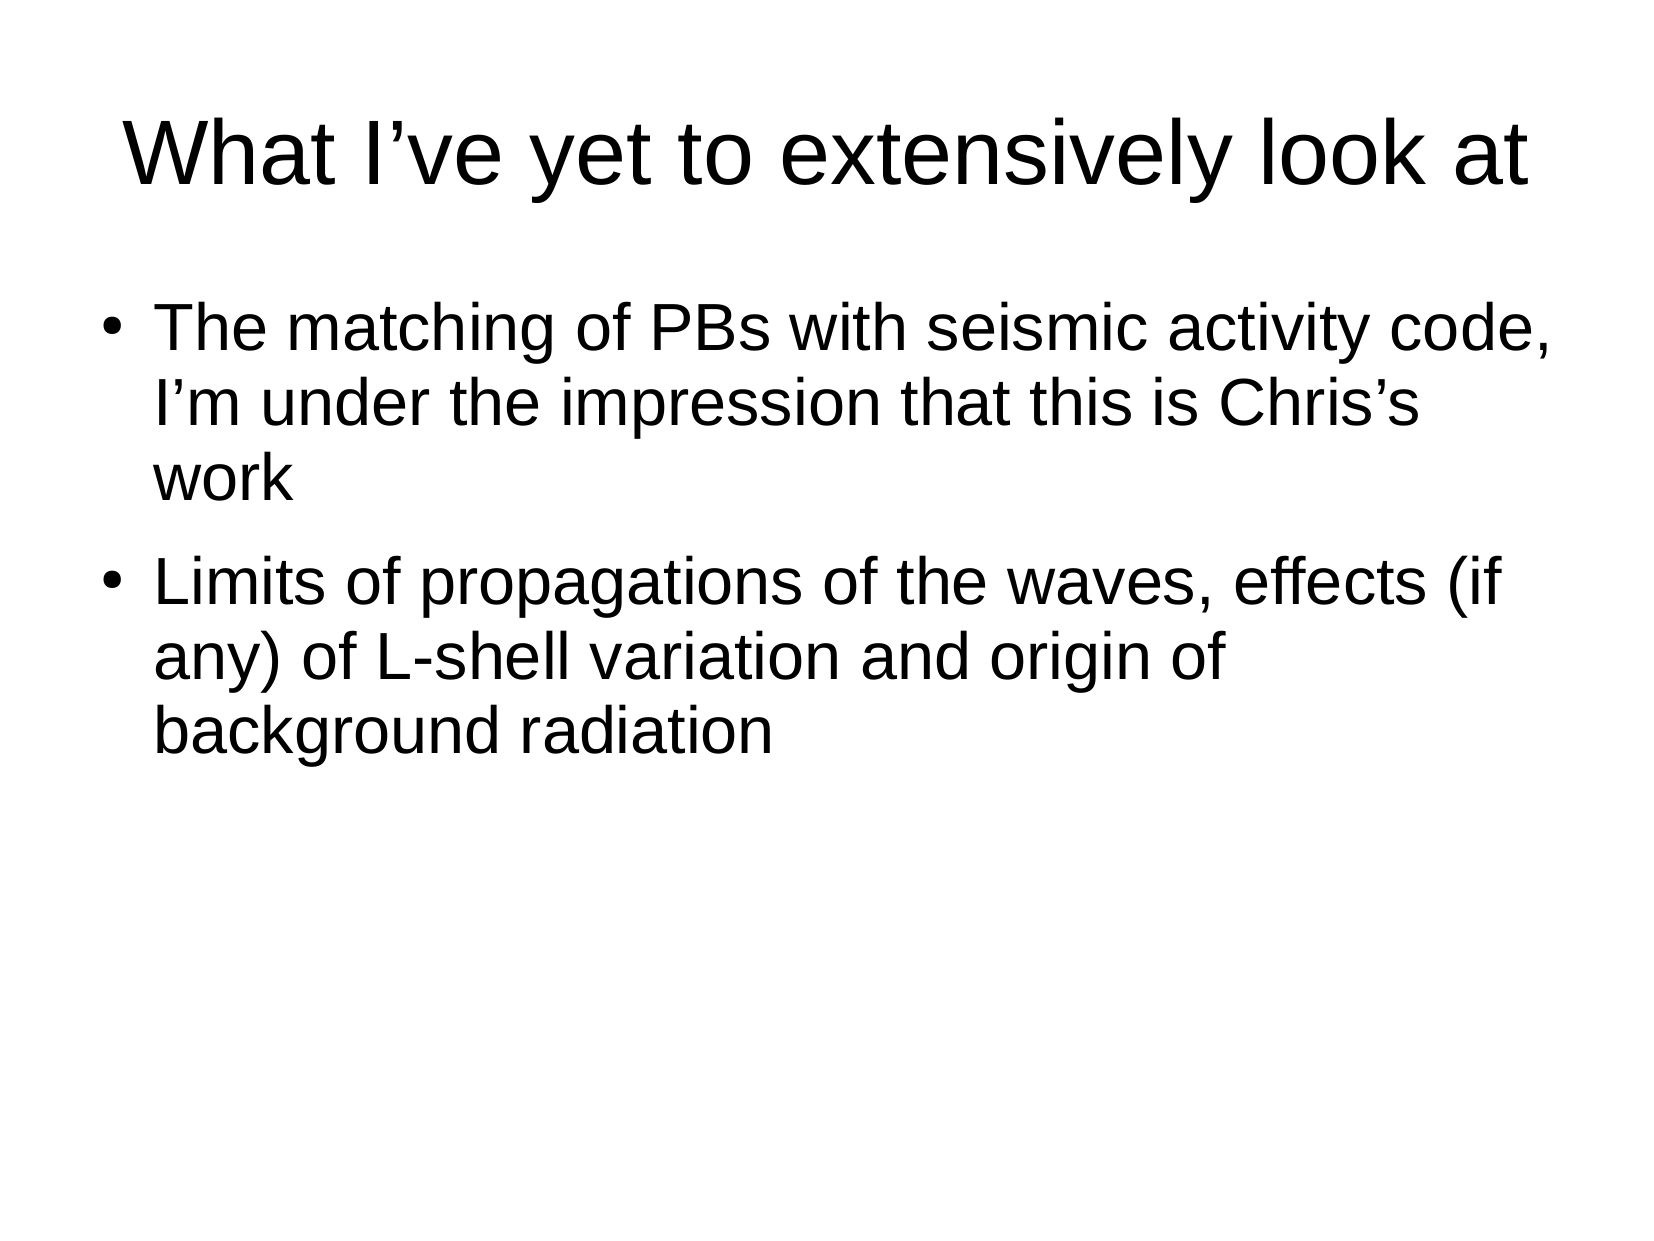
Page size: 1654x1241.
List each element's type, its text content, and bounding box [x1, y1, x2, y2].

title What I’ve yet to extensively look at [82, 49, 1571, 257]
list The matching of PBs with seismic activity code, I’m under the impression that this is Chris’s work Limits of propagations of the waves, effects (if any) of L-shell variation and origin of background radiation [82, 290, 1571, 1010]
